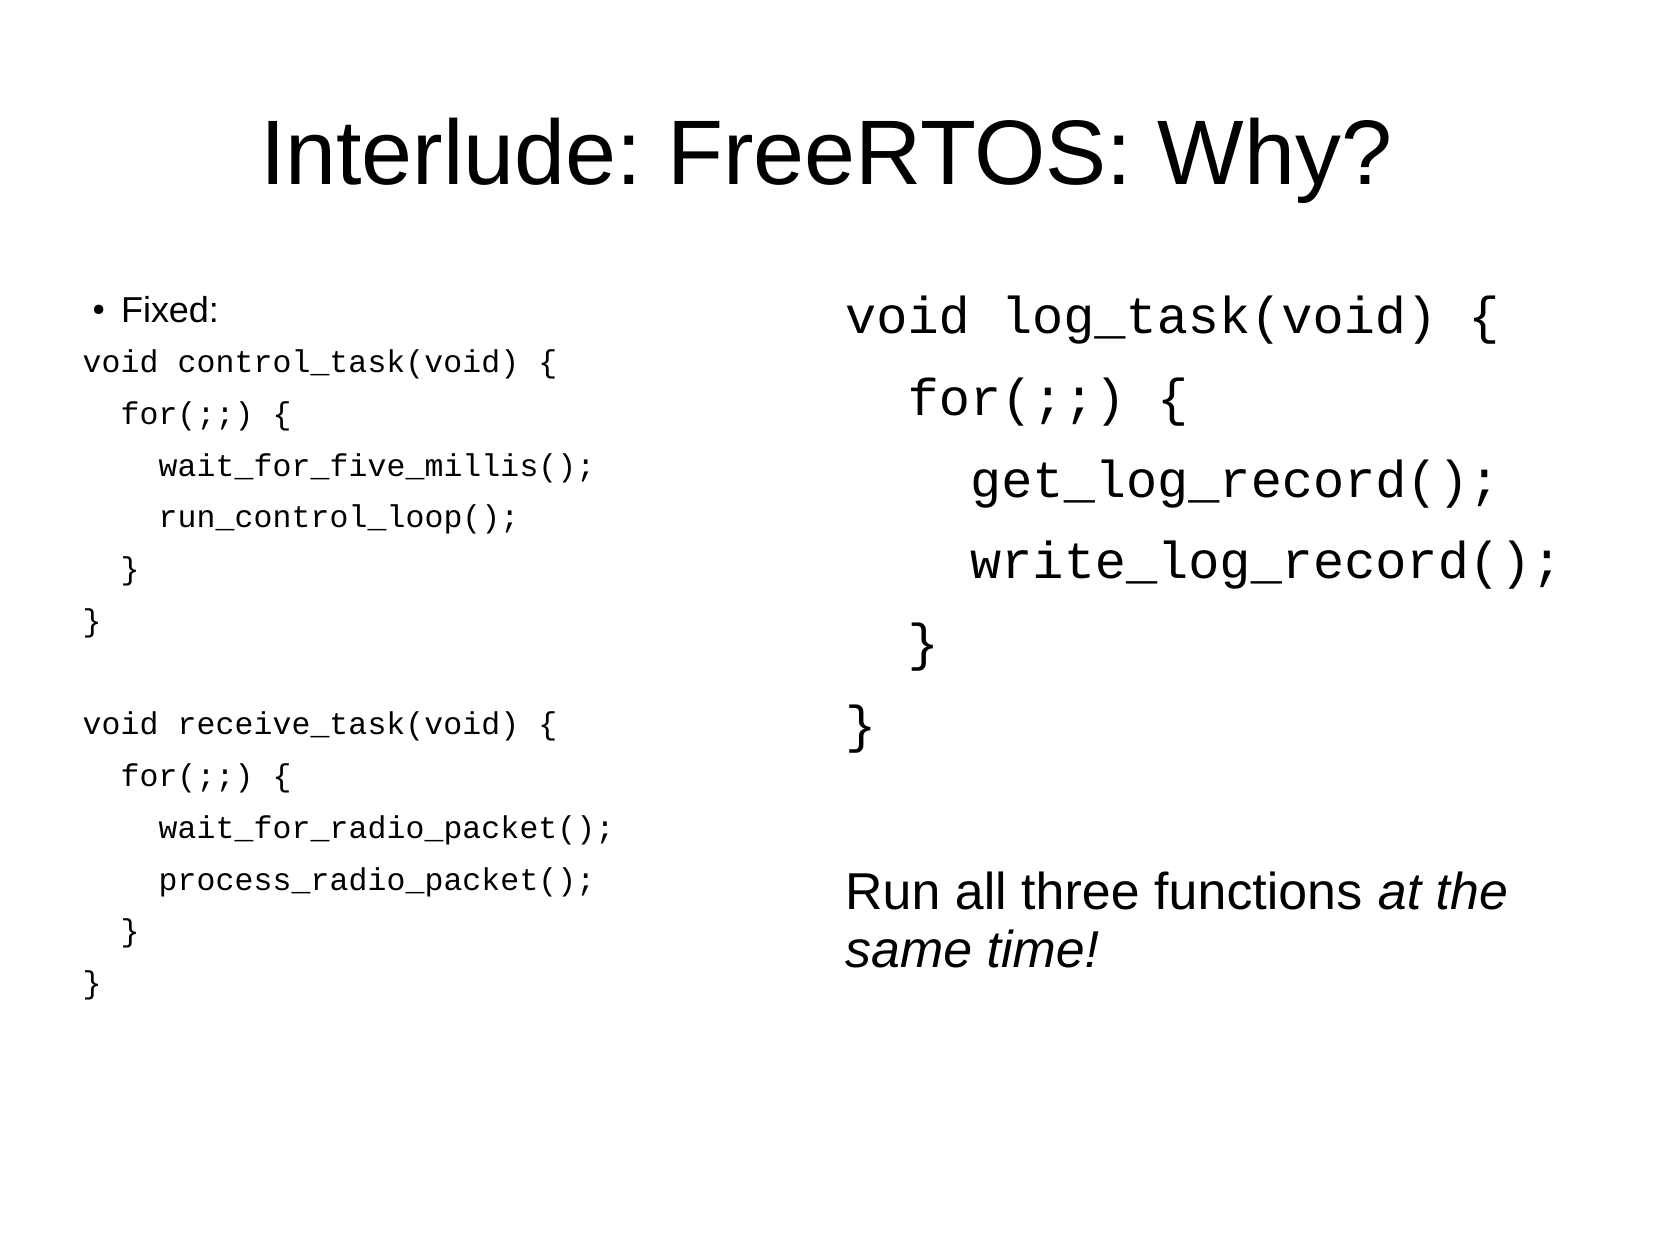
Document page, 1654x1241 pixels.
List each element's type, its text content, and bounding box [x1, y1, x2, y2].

title Interlude: FreeRTOS: Why? [82, 49, 1571, 257]
list void log_task(void) { for(;;) { get_log_record(); write_log_record(); } } Run all three functions at the same time! [845, 290, 1572, 1010]
list Fixed: void control_task(void) { for(;;) { wait_for_five_millis(); run_control_loop(); } } void receive_task(void) { for(;;) { wait_for_radio_packet(); process_radio_packet(); } } [82, 290, 809, 1010]
